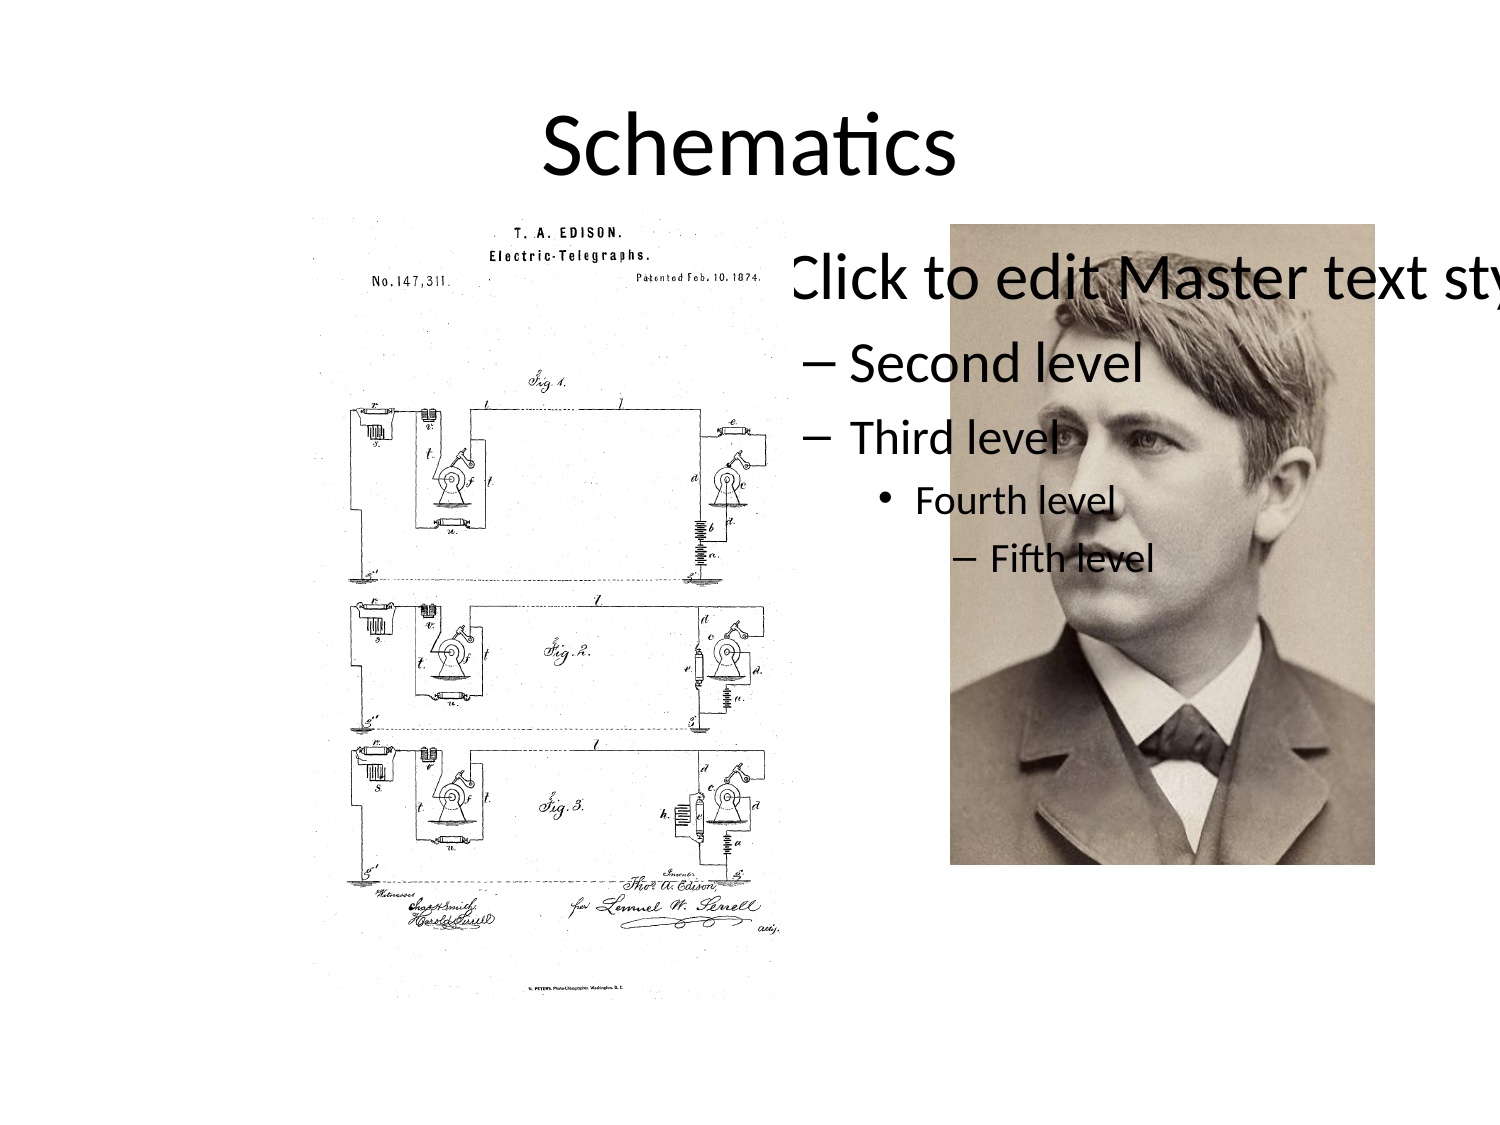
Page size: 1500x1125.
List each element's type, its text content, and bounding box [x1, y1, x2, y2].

title Schematics [75, 45, 1425, 233]
picture [950, 224, 1375, 865]
picture [312, 212, 794, 1000]
